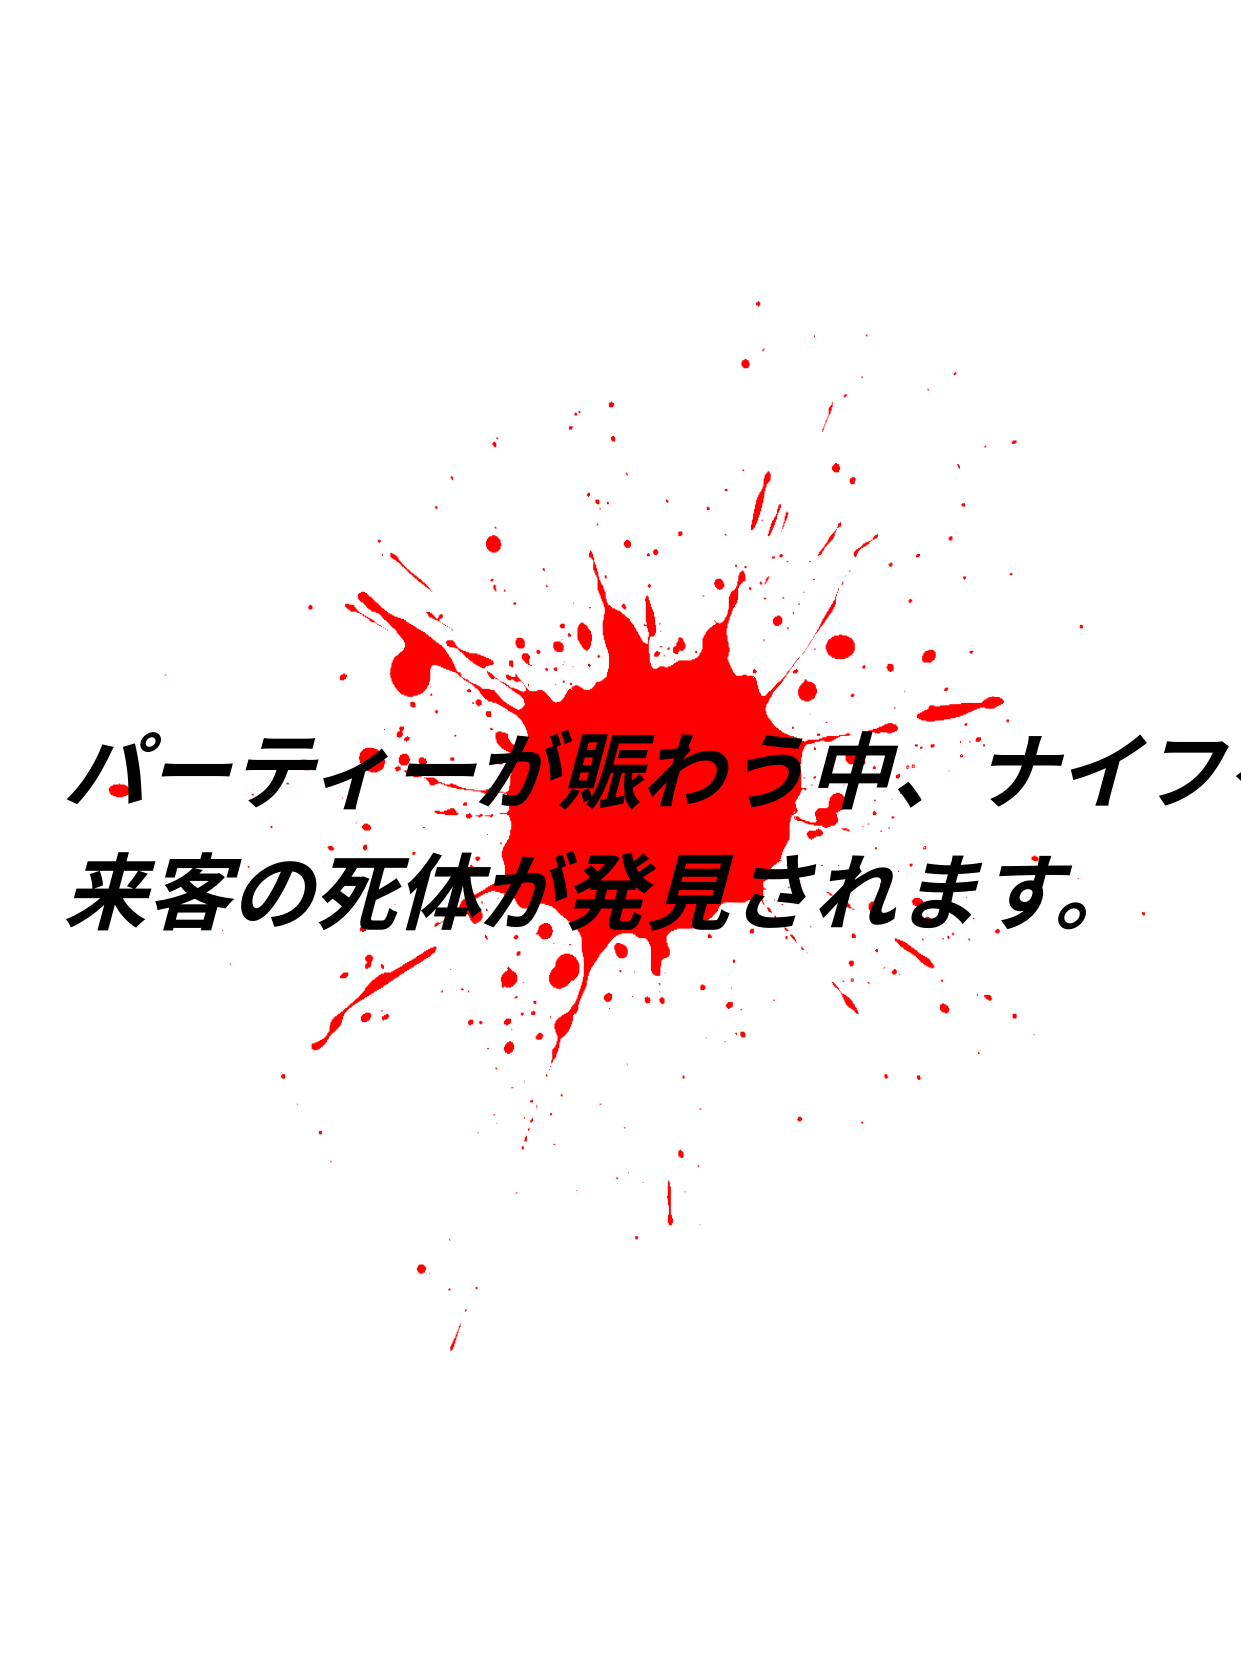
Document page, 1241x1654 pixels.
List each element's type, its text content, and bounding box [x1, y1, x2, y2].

picture [95, 959, 1146, 1352]
text_box パーティーが賑わう中、ナイフを刺された 来客の死体が発見されます。 [48, 694, 1192, 959]
picture [95, 301, 1146, 694]
